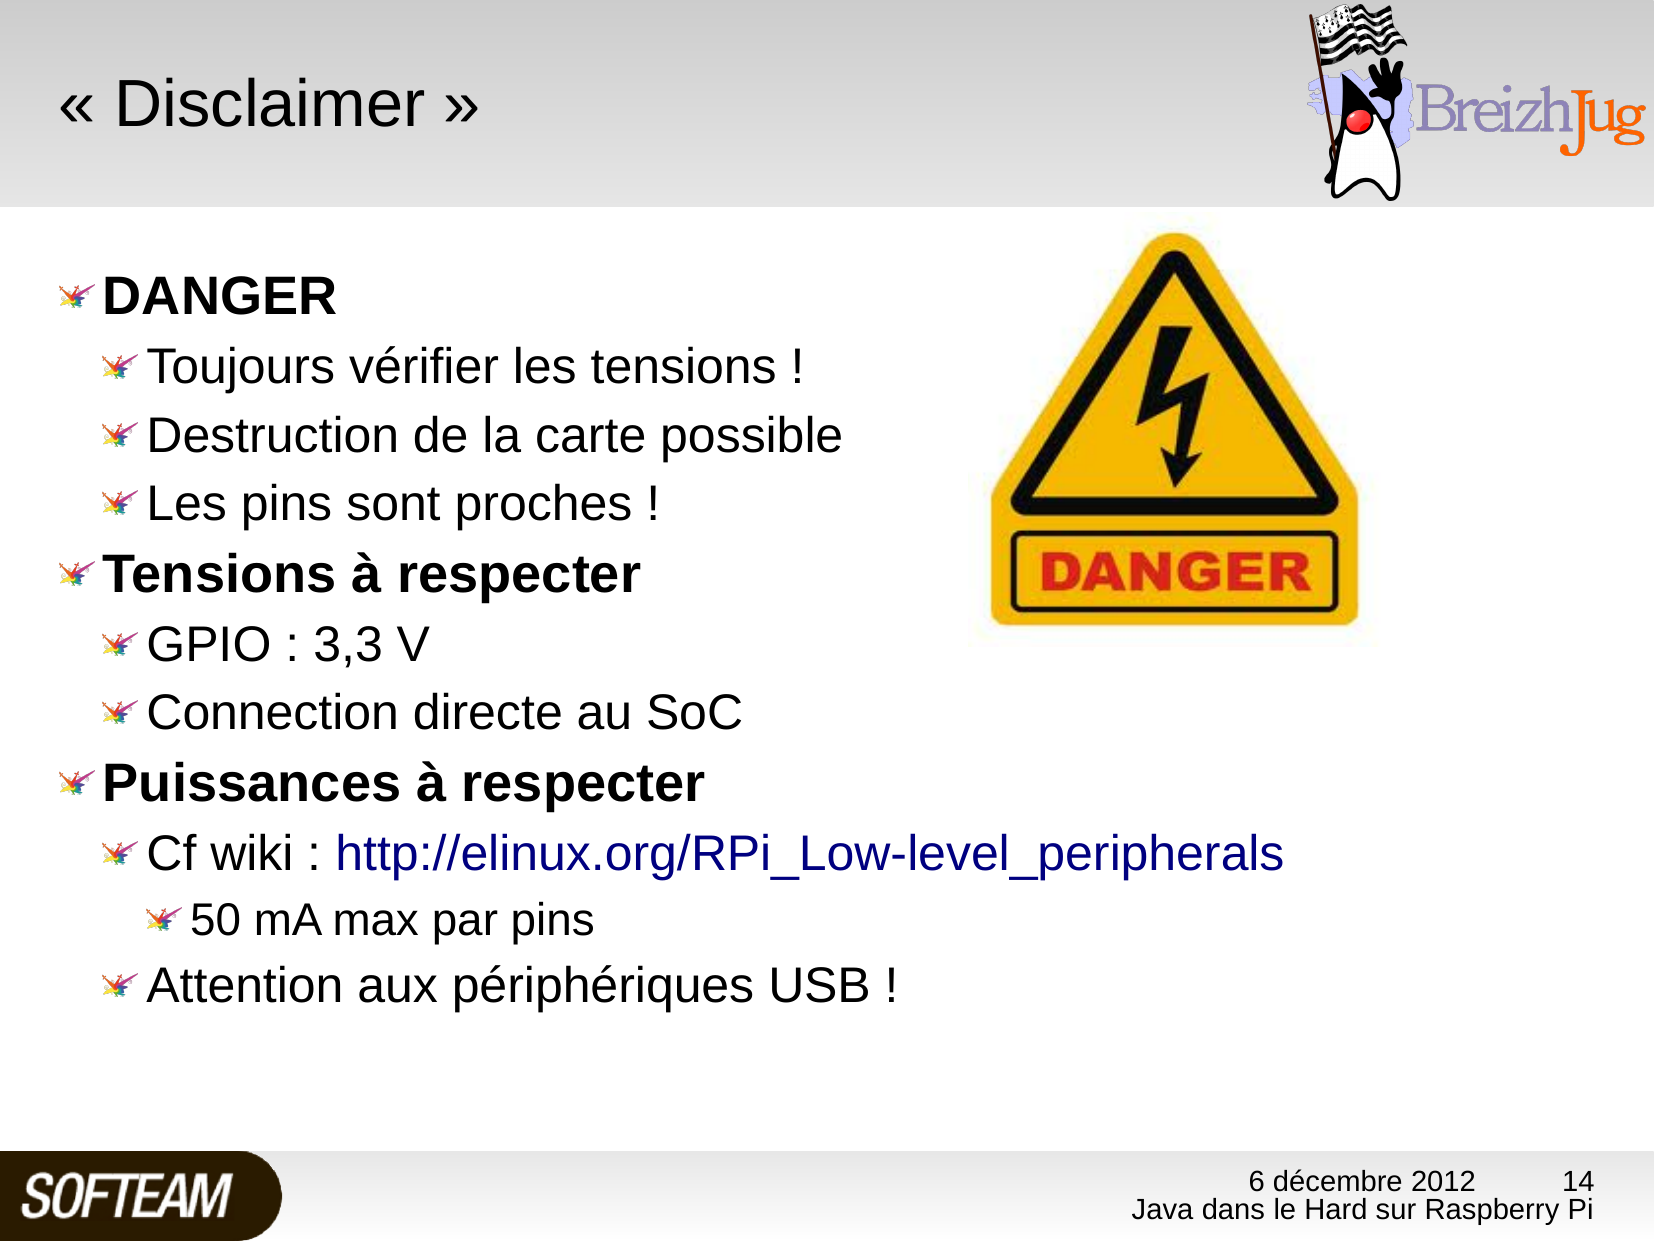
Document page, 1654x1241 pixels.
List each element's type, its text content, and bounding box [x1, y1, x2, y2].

list DANGER Toujours vérifier les tensions ! Destruction de la carte possible Les pins sont proches ! Tensions à respecter GPIO : 3,3 V Connection directe au SoC Puissances à respecter Cf wiki : http://elinux.org/RPi_Low-level_peripherals 50 mA max par pins Attention aux périphériques USB ! [59, 265, 1595, 1123]
title « Disclaimer » [59, 29, 1359, 178]
picture [0, 1151, 286, 1241]
picture [968, 212, 1382, 647]
picture [1299, 0, 1654, 206]
